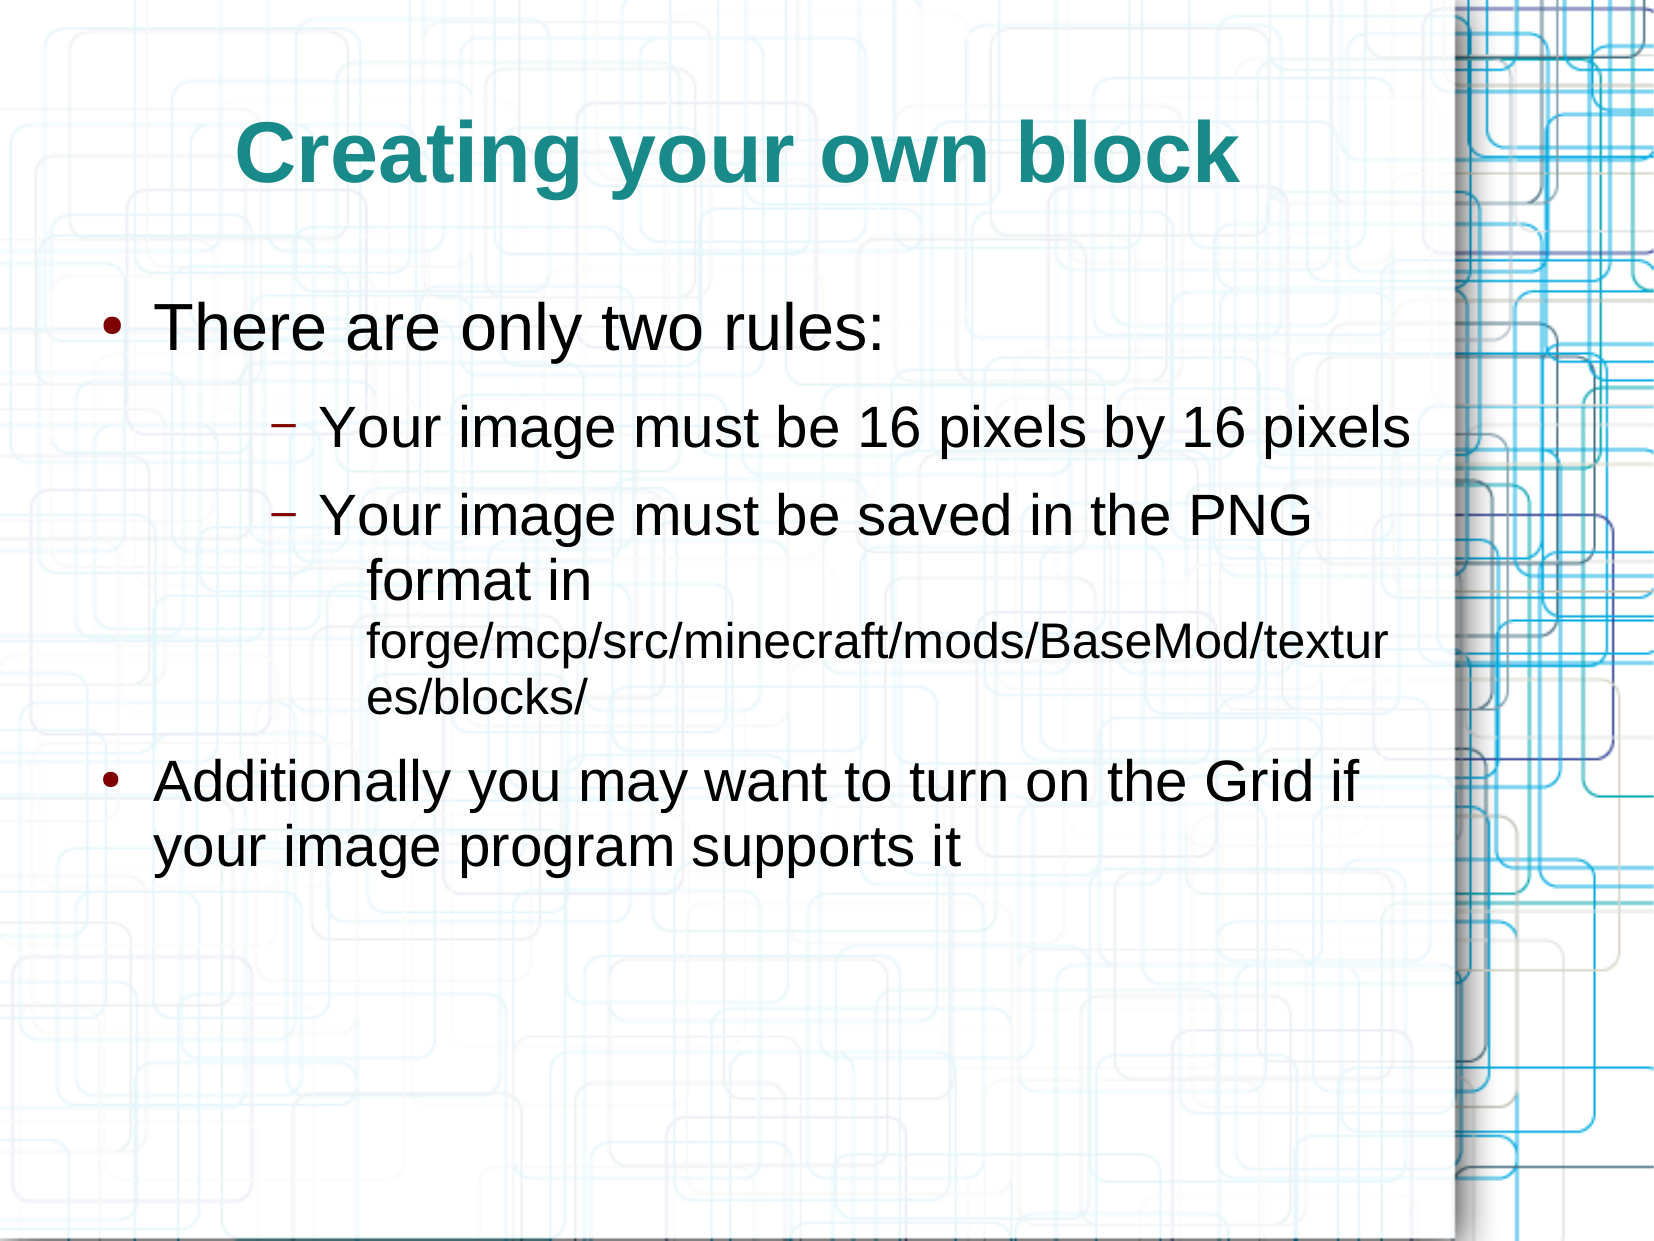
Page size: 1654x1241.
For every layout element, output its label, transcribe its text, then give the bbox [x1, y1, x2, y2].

title Creating your own block [59, 49, 1418, 257]
list There are only two rules: Your image must be 16 pixels by 16 pixels Your image must be saved in the PNG format in forge/mcp/src/minecraft/mods/BaseMod/textures/blocks/ Additionally you may want to turn on the Grid if your image program supports it [82, 290, 1418, 1010]
picture [0, 0, 1654, 1241]
